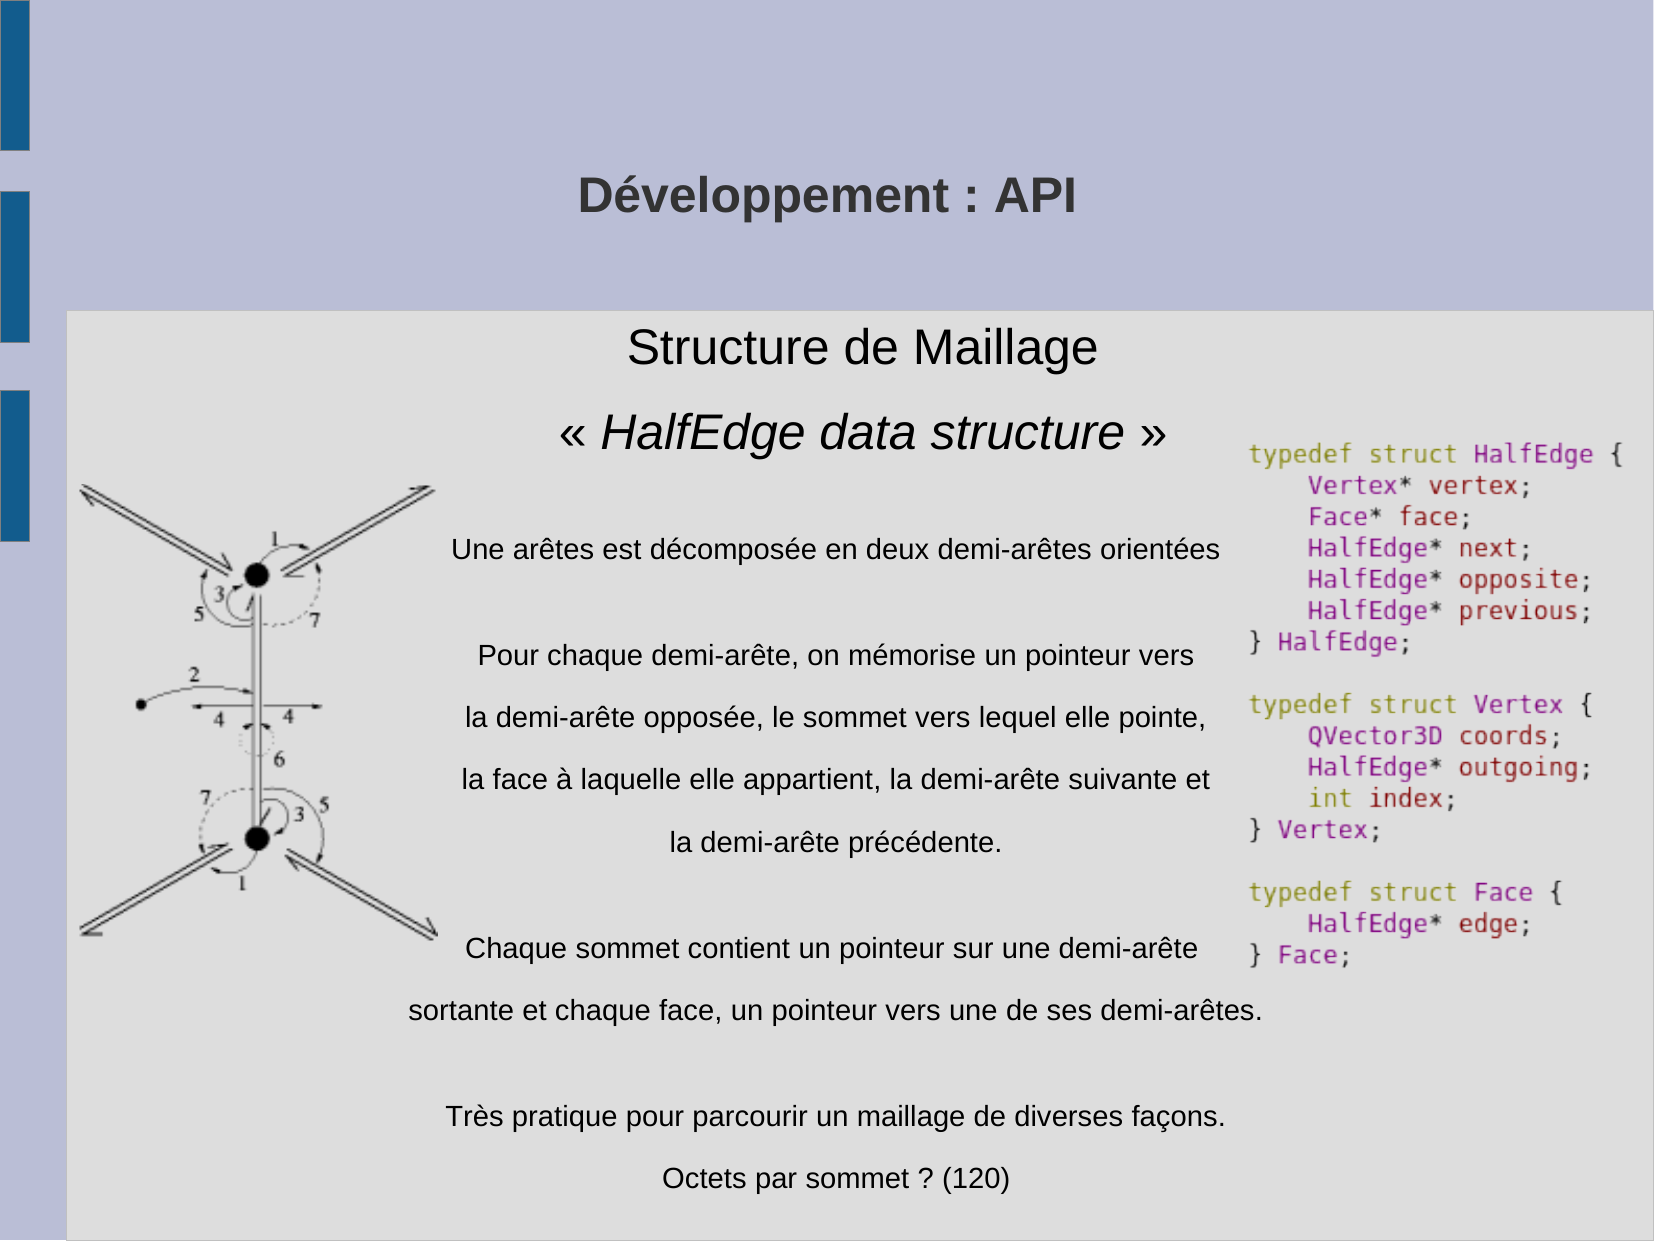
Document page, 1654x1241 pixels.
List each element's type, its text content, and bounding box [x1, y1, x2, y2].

title Développement : API [121, 91, 1534, 299]
picture [1240, 426, 1634, 981]
picture [78, 484, 438, 943]
list Structure de Maillage « HalfEdge data structure » Une arêtes est décomposée en deux demi-arêtes orientées Pour chaque demi-arête, on mémorise un pointeur vers la demi-arête opposée, le sommet vers lequel elle pointe, la face à laquelle elle appartient, la demi-arête suivante et la demi-arête précédente. Chaque sommet contient un pointeur sur une demi-arête sortante et chaque face, un pointeur vers une de ses demi-arêtes. Très pratique pour parcourir un maillage de diverses façons. Octets par sommet ? (120) [121, 318, 1534, 1198]
